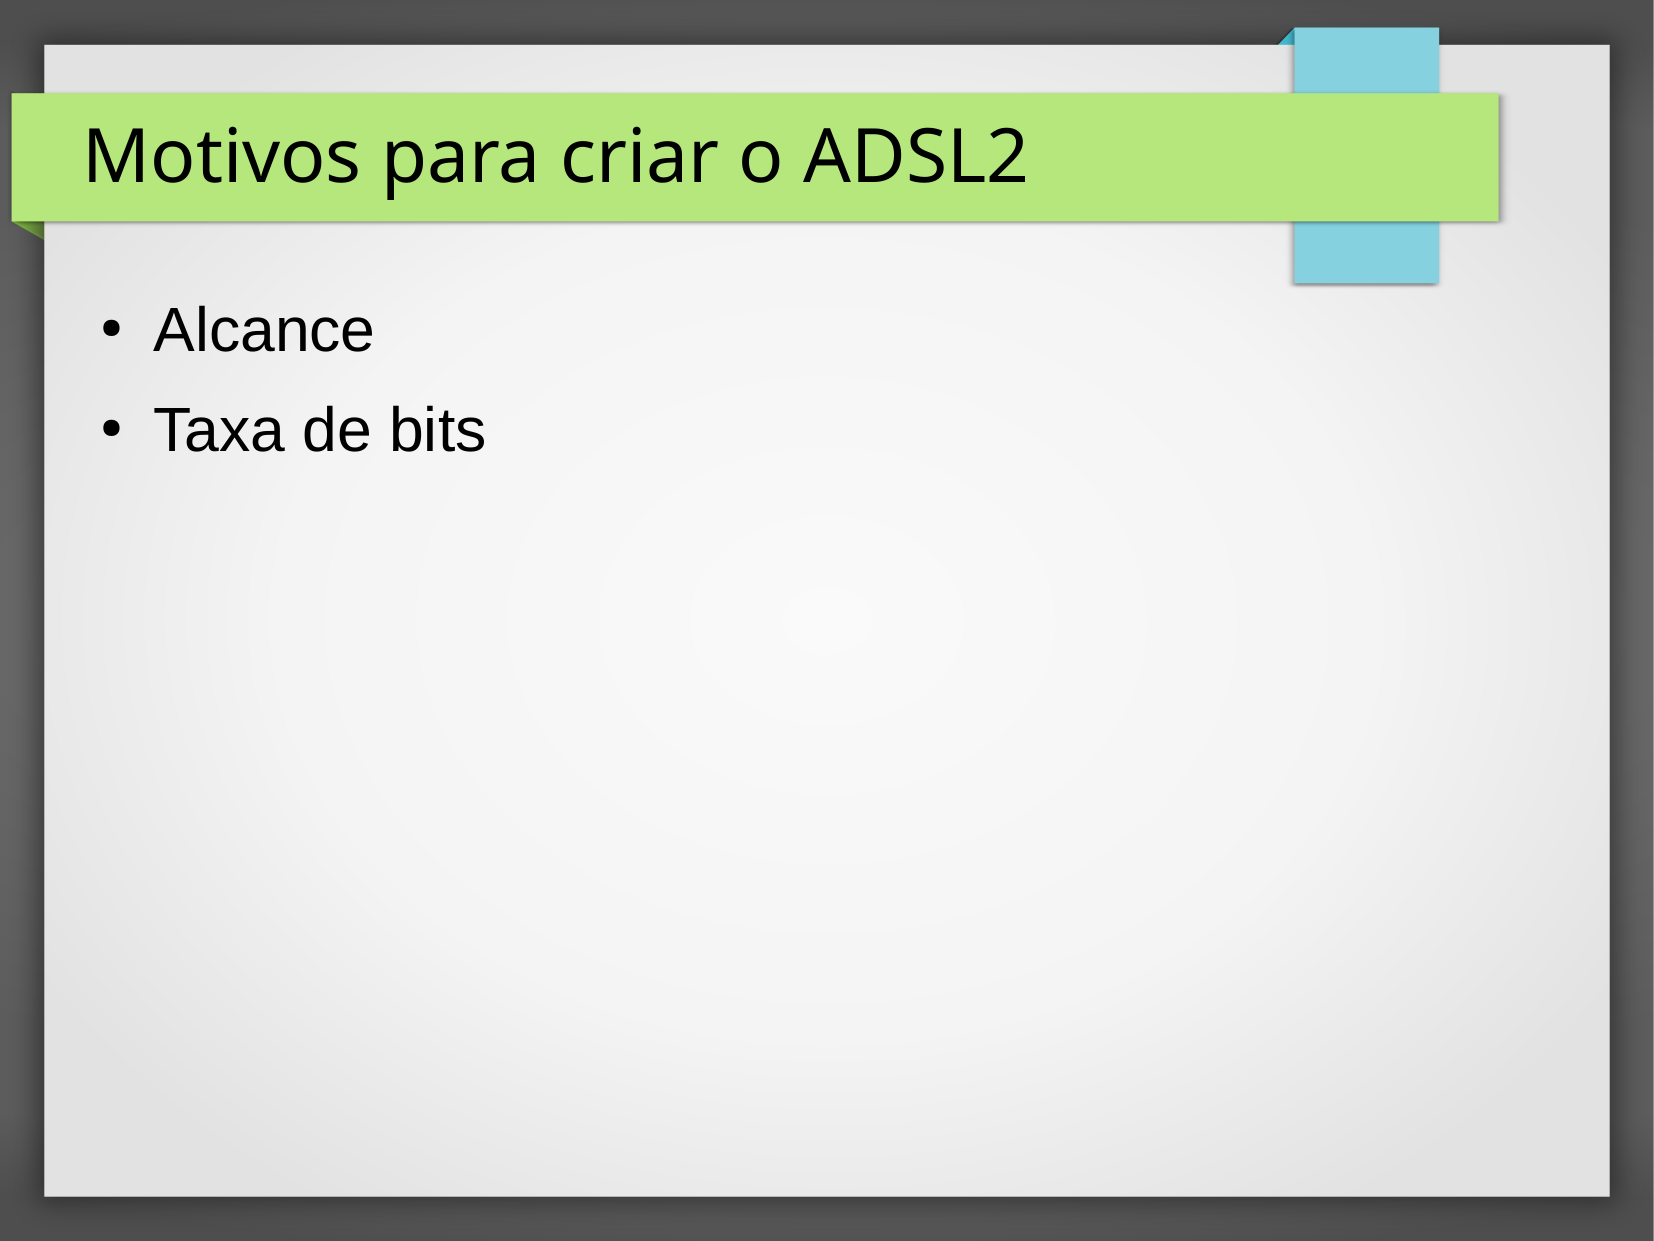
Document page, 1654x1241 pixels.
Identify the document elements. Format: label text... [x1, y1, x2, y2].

title Motivos para criar o ADSL2 [82, 94, 1264, 213]
picture [0, 0, 1654, 1241]
list Alcance Taxa de bits [82, 295, 1571, 1015]
